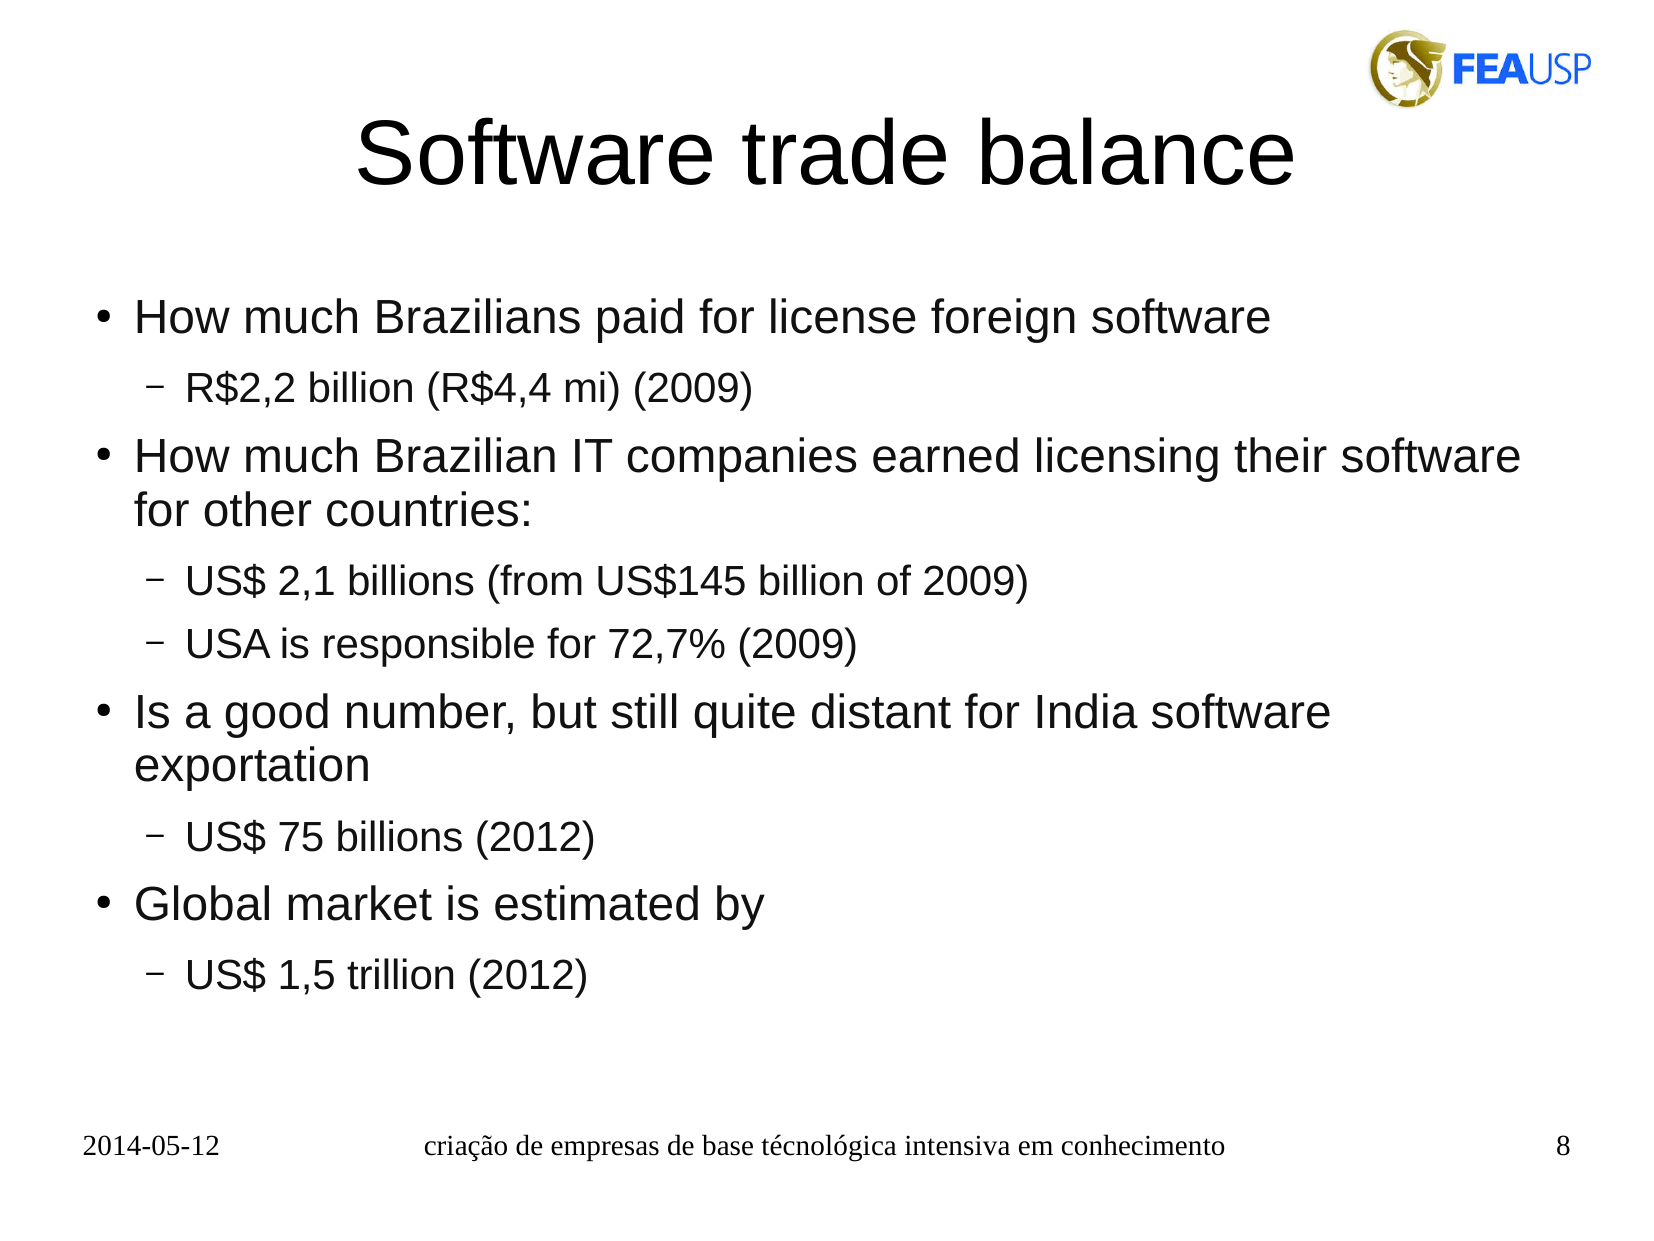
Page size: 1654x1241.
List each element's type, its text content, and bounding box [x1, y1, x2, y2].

title Software trade balance [82, 49, 1571, 257]
list How much Brazilians paid for license foreign software R$2,2 billion (R$4,4 mi) (2009) How much Brazilian IT companies earned licensing their software for other countries: US$ 2,1 billions (from US$145 billion of 2009) USA is responsible for 72,7% (2009) Is a good number, but still quite distant for India software exportation US$ 75 billions (2012) Global market is estimated by US$ 1,5 trillion (2012) [82, 290, 1571, 1010]
picture [1366, 29, 1591, 110]
